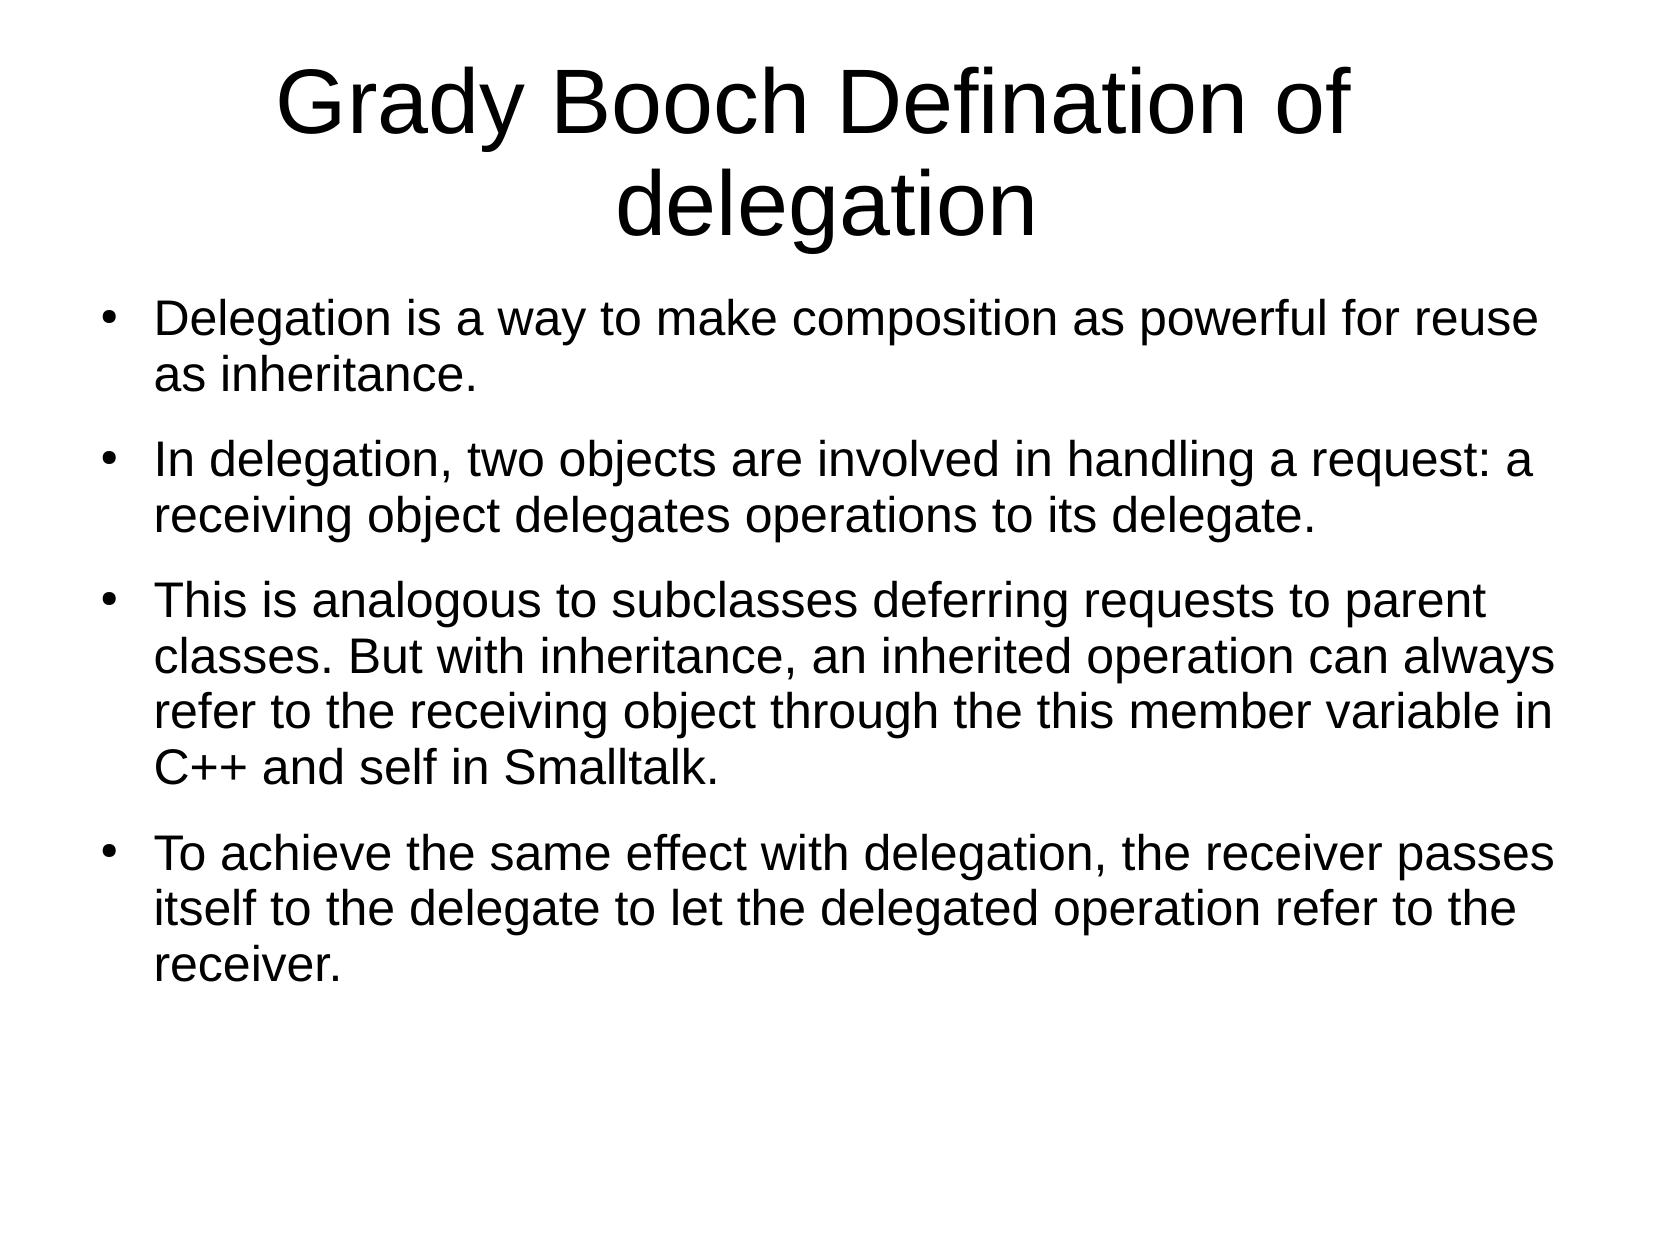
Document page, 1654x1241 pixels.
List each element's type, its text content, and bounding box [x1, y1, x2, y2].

title Grady Booch Defination of delegation [82, 49, 1571, 257]
list Delegation is a way to make composition as powerful for reuse as inheritance. In delegation, two objects are involved in handling a request: a receiving object delegates operations to its delegate. This is analogous to subclasses deferring requests to parent classes. But with inheritance, an inherited operation can always refer to the receiving object through the this member variable in C++ and self in Smalltalk. To achieve the same effect with delegation, the receiver passes itself to the delegate to let the delegated operation refer to the receiver. [82, 290, 1571, 1010]
